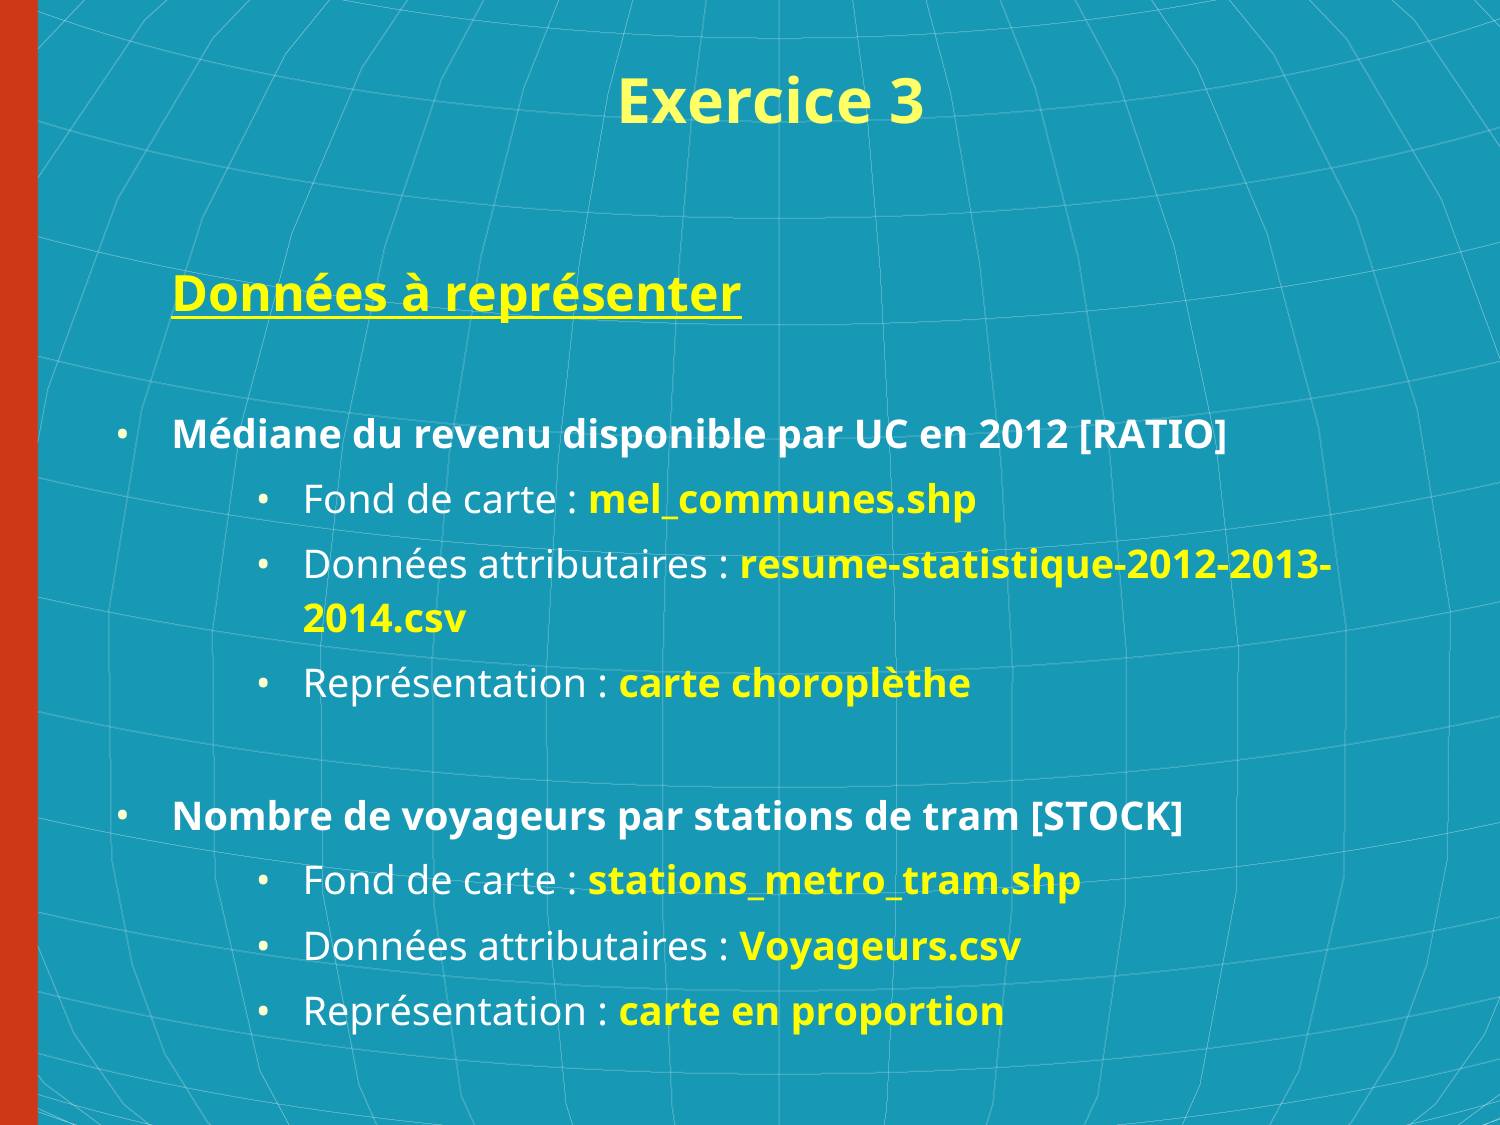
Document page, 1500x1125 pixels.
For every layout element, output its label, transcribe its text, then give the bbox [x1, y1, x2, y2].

title Exercice 3 [65, 20, 1477, 177]
list Données à représenter Médiane du revenu disponible par UC en 2012 [RATIO] Fond de carte : mel_communes.shp Données attributaires : resume-statistique-2012-2013-2014.csv Représentation : carte choroplèthe Nombre de voyageurs par stations de tram [STOCK] Fond de carte : stations_metro_tram.shp Données attributaires : Voyageurs.csv Représentation : carte en proportion [59, 177, 1477, 908]
picture [0, 0, 1500, 1125]
